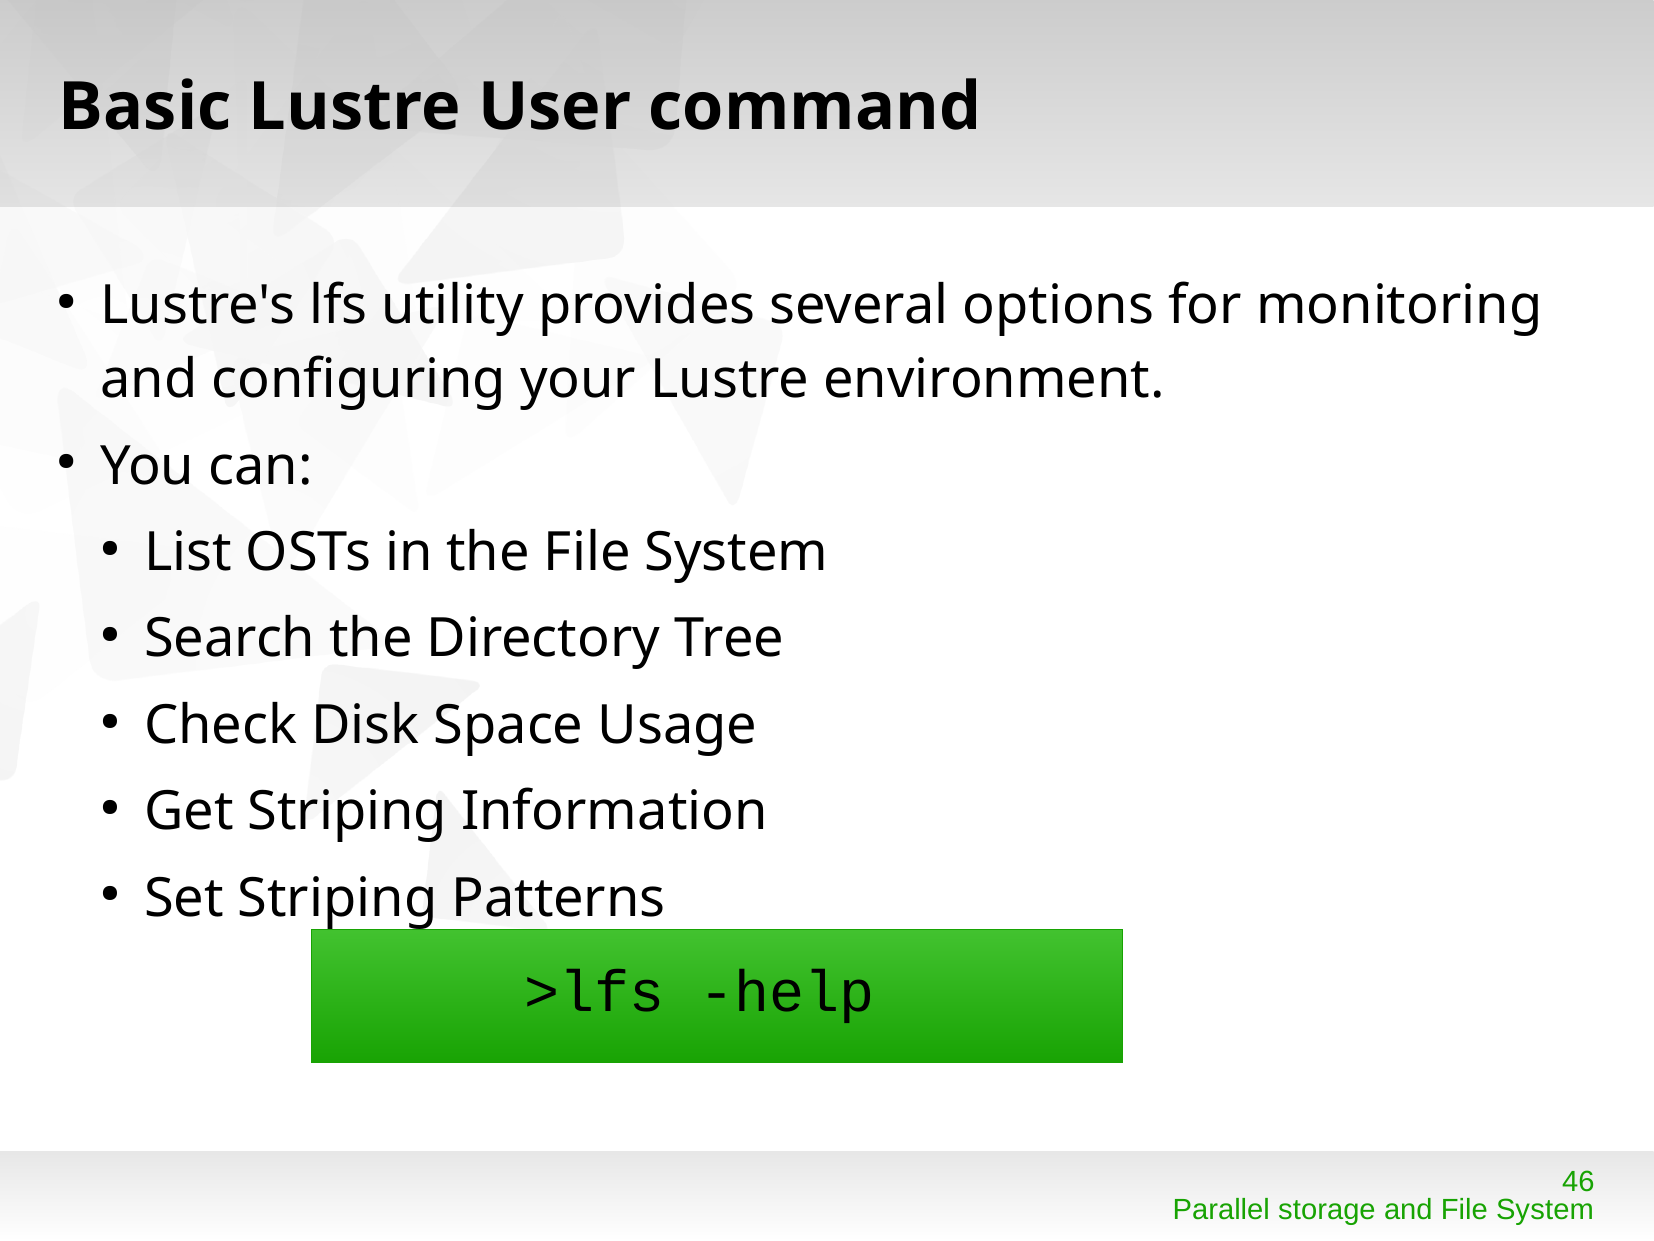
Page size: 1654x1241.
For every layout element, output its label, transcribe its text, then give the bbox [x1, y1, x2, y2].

picture [0, 0, 783, 931]
list Lustre's lfs utility provides several options for monitoring and configuring your Lustre environment. You can: List OSTs in the File System Search the Directory Tree Check Disk Space Usage Get Striping Information Set Striping Patterns [56, 265, 1595, 940]
text_box >lfs -help [311, 929, 1123, 1063]
title Basic Lustre User command [59, 29, 1595, 178]
